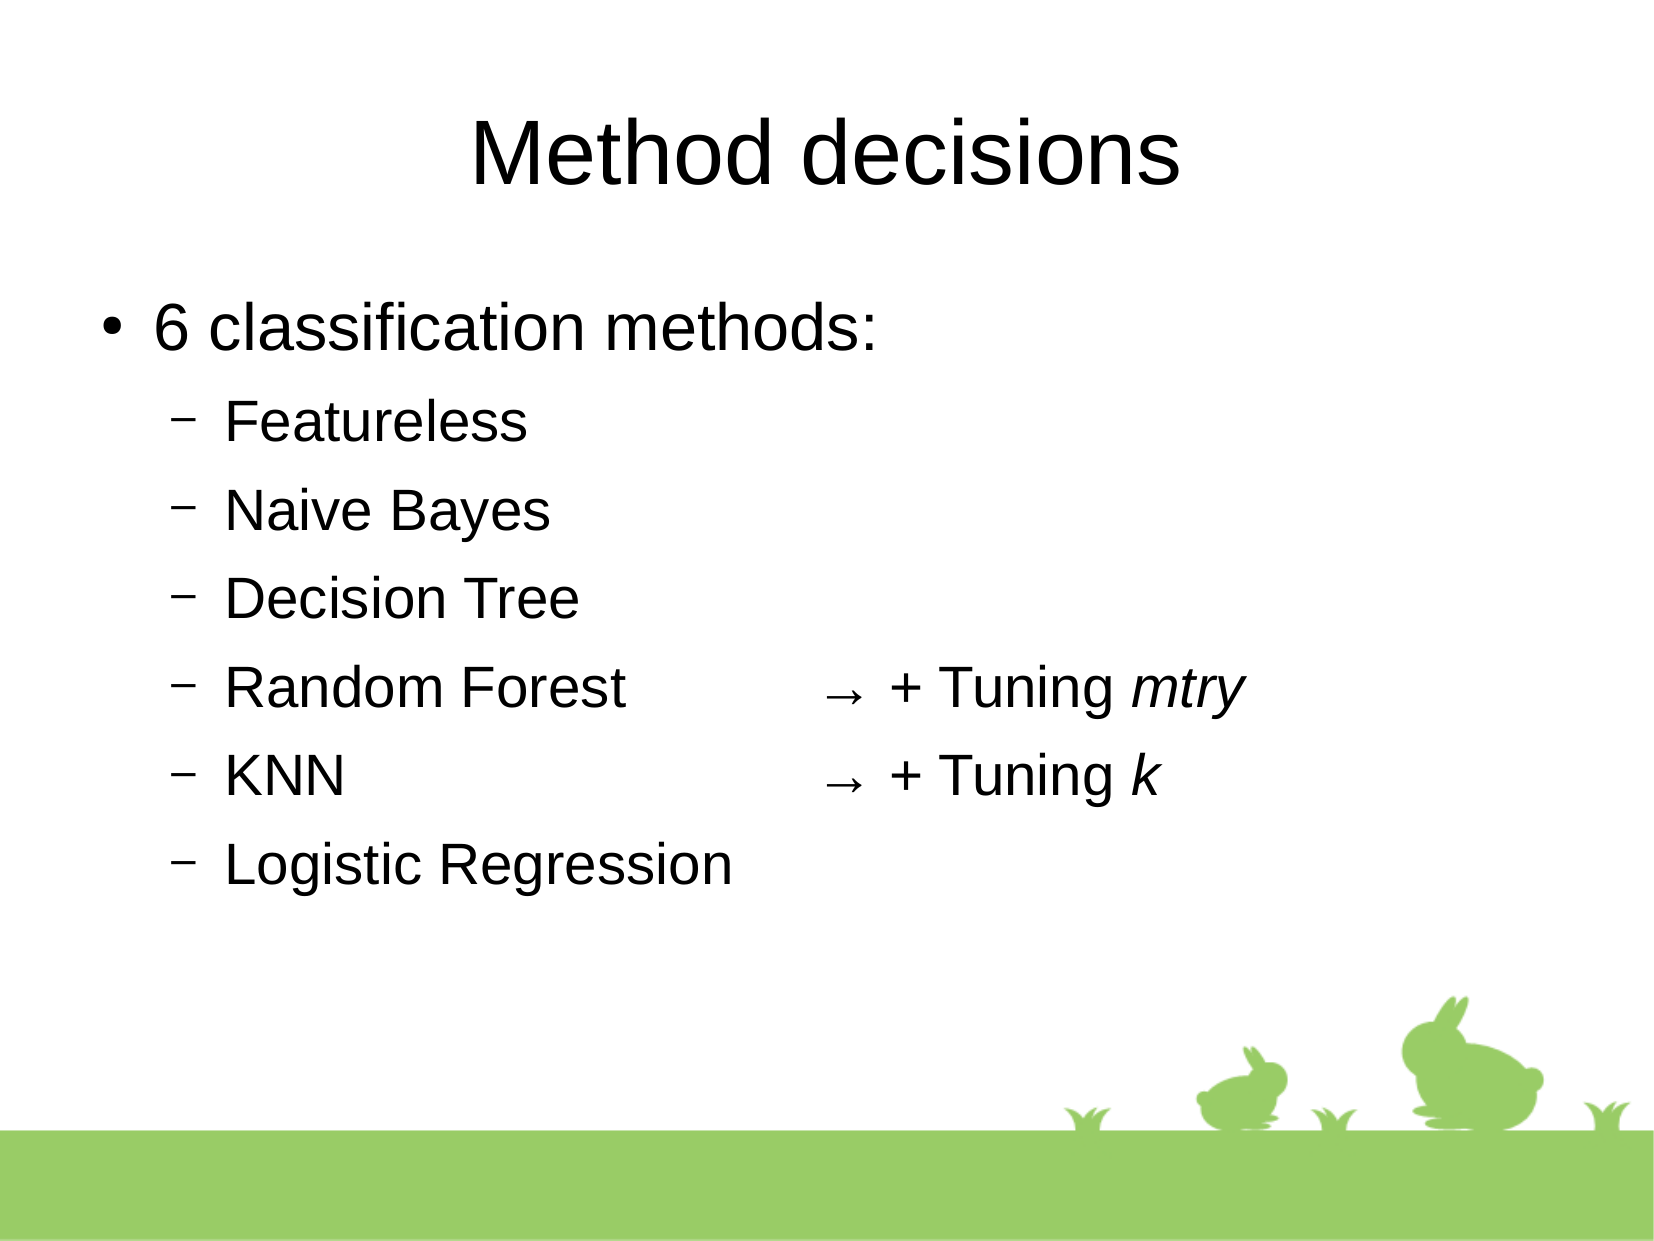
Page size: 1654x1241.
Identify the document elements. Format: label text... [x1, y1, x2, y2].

picture [0, 0, 1654, 1241]
title Method decisions [82, 49, 1571, 257]
list 6 classification methods: Featureless Naive Bayes Decision Tree Random Forest → + Tuning mtry KNN → + Tuning k Logistic Regression [82, 290, 1571, 1010]
